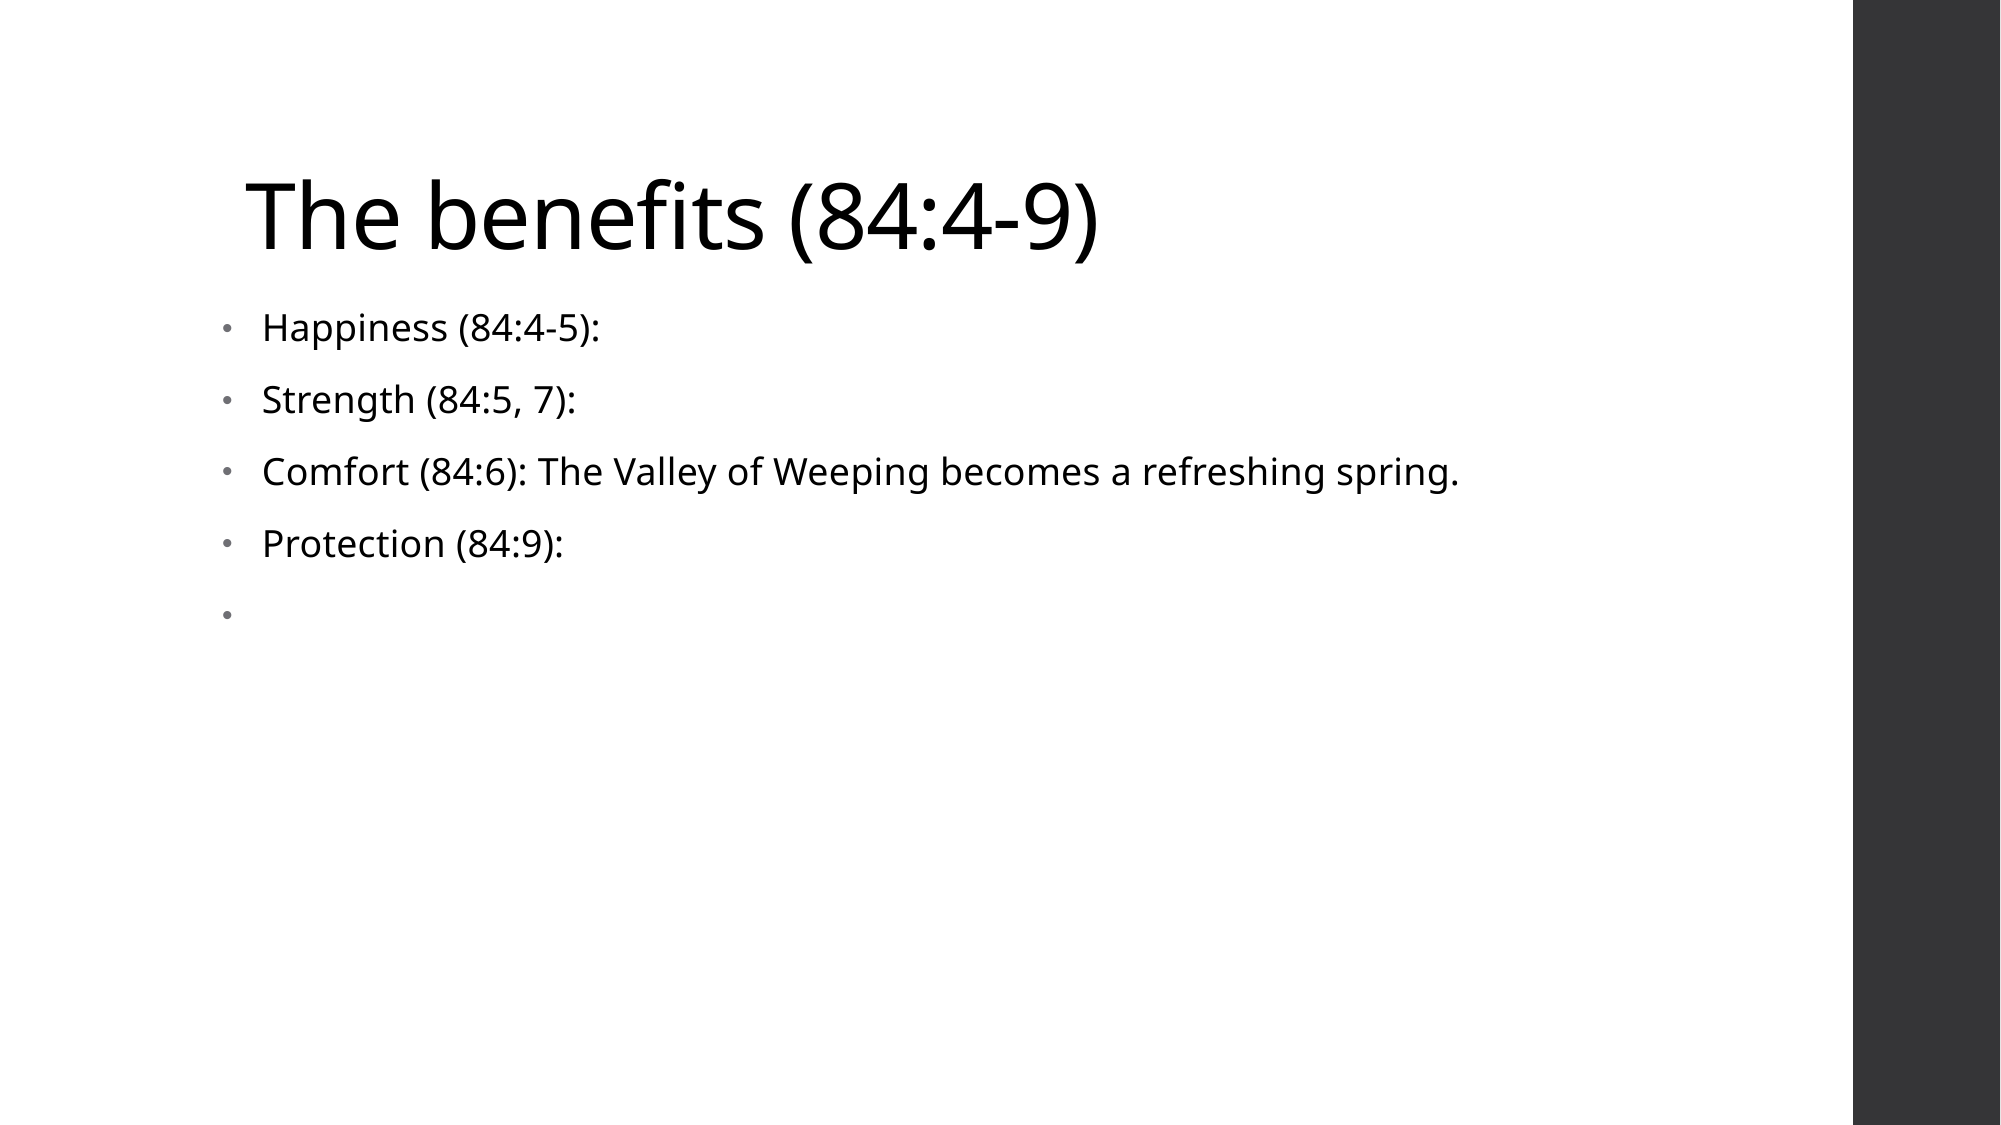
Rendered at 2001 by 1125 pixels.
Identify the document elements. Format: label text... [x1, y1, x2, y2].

list Happiness (84:4-5): Strength (84:5, 7): Comfort (84:6): The Valley of Weeping becomes a refreshing spring. Protection (84:9): [206, 299, 1617, 1014]
title The benefits (84:4-9) [206, 60, 1797, 278]
